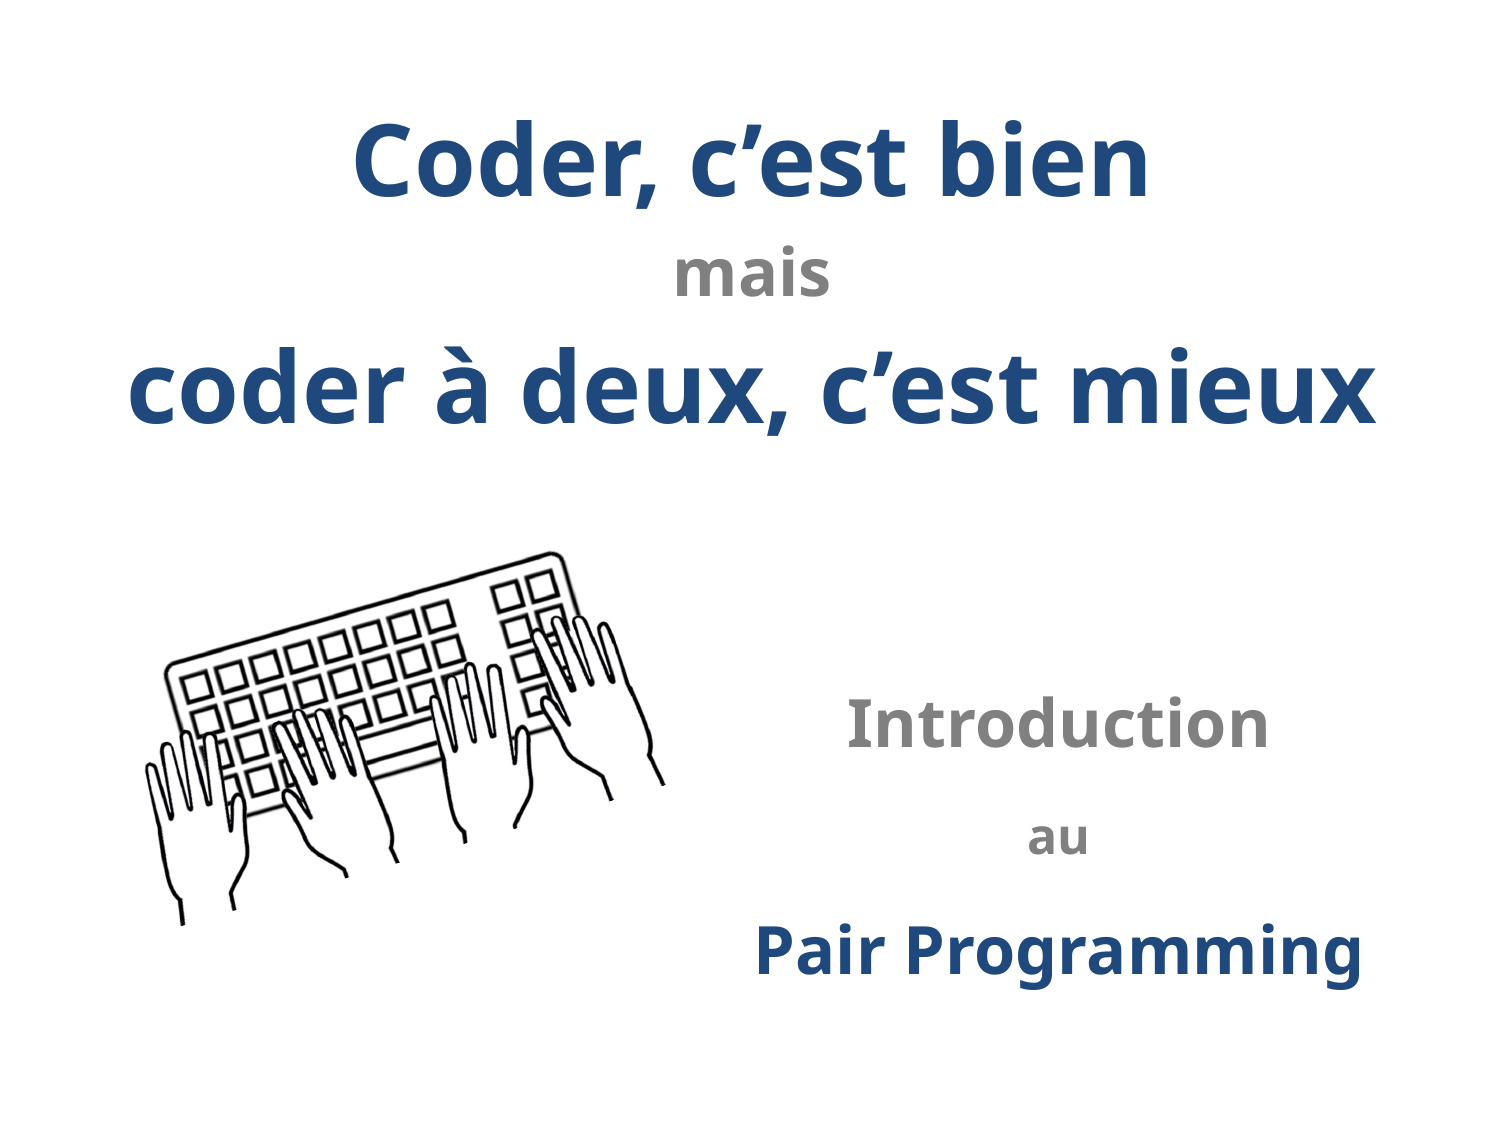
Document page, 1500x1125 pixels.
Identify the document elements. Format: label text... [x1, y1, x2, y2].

text_box Introduction au Pair Programming [678, 634, 1440, 1036]
text_box Coder, c’est bien mais coder à deux, c’est mieux [64, 80, 1440, 461]
picture [88, 503, 706, 930]
